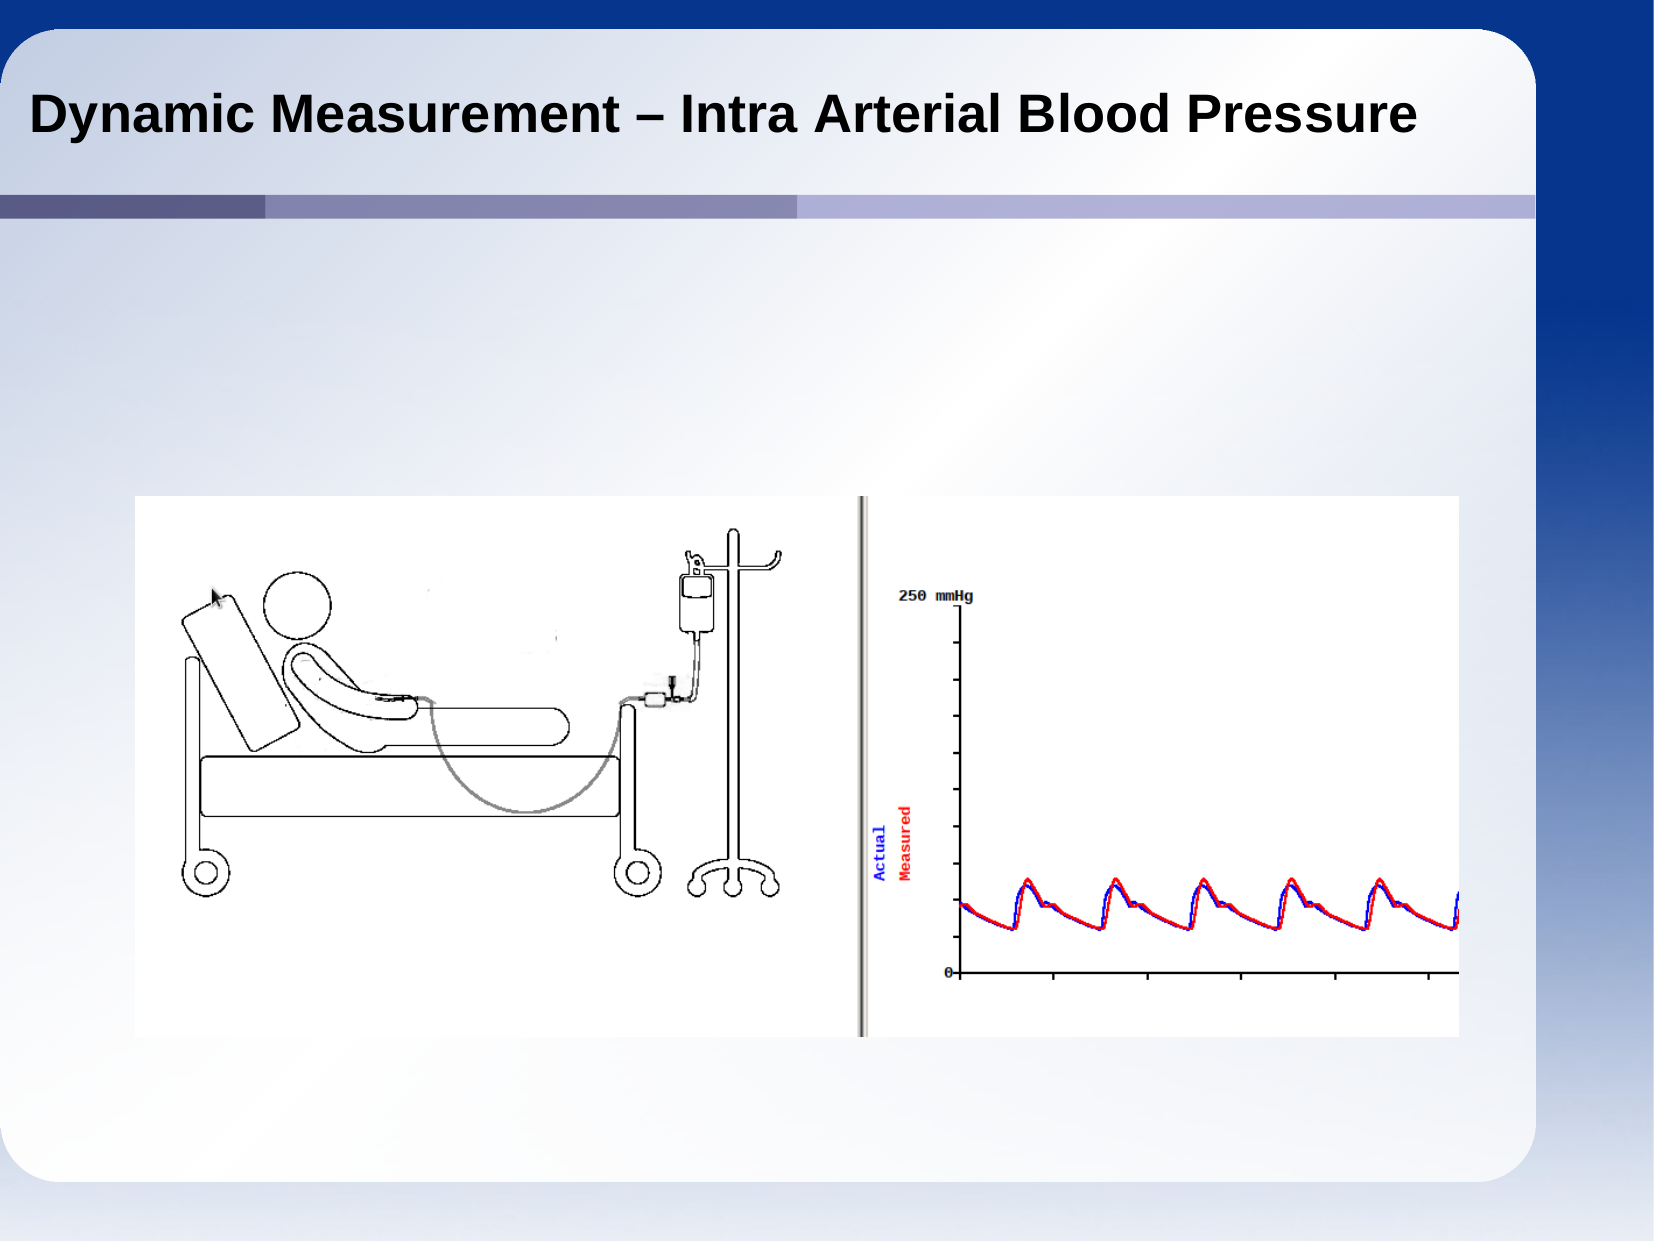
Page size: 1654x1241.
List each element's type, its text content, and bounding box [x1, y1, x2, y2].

picture [135, 496, 1459, 1037]
title Dynamic Measurement – Intra Arterial Blood Pressure [29, 49, 1506, 178]
picture [0, 0, 1654, 1241]
